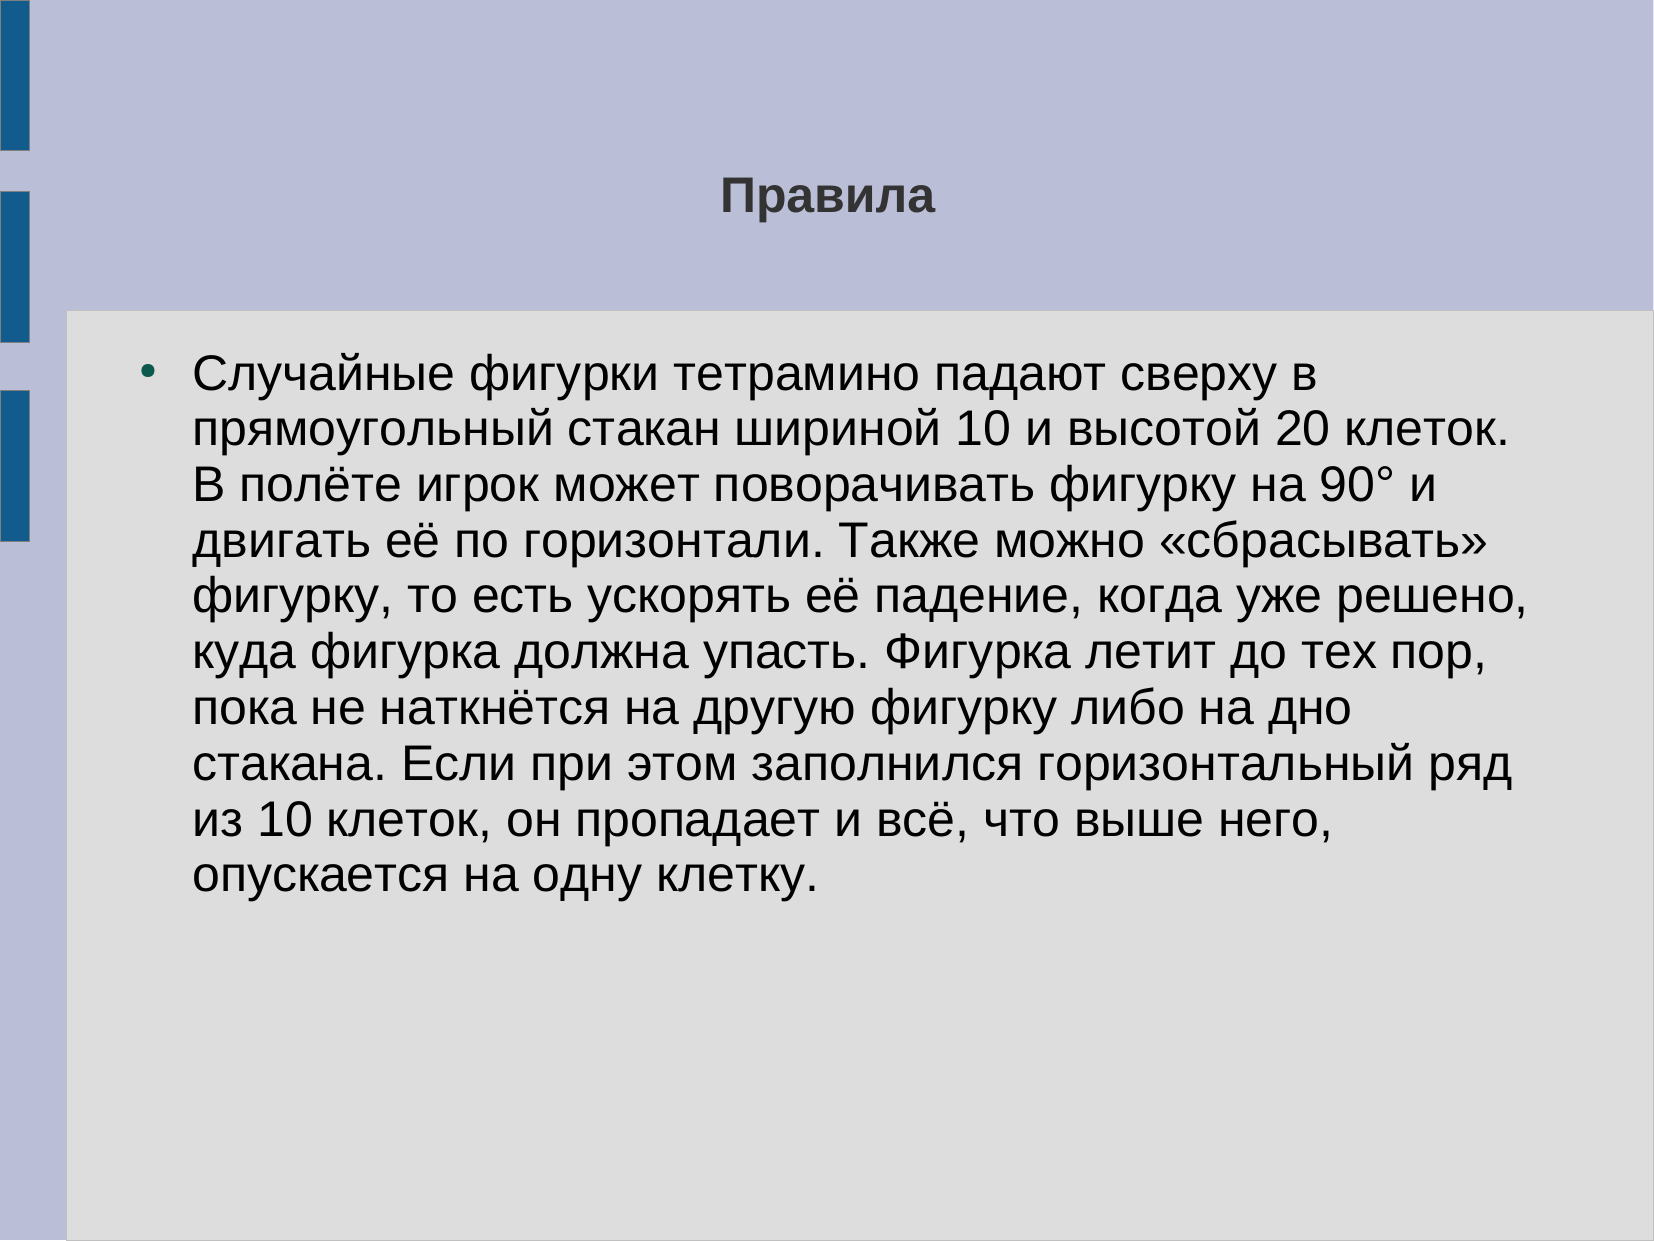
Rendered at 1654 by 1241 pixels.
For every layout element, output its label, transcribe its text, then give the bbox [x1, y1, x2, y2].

list Случайные фигурки тетрамино падают сверху в прямоугольный стакан шириной 10 и высотой 20 клеток. В полёте игрок может поворачивать фигурку на 90° и двигать её по горизонтали. Также можно «сбрасывать» фигурку, то есть ускорять её падение, когда уже решено, куда фигурка должна упасть. Фигурка летит до тех пор, пока не наткнётся на другую фигурку либо на дно стакана. Если при этом заполнился горизонтальный ряд из 10 клеток, он пропадает и всё, что выше него, опускается на одну клетку. [121, 344, 1534, 1127]
title Правила [121, 91, 1534, 299]
